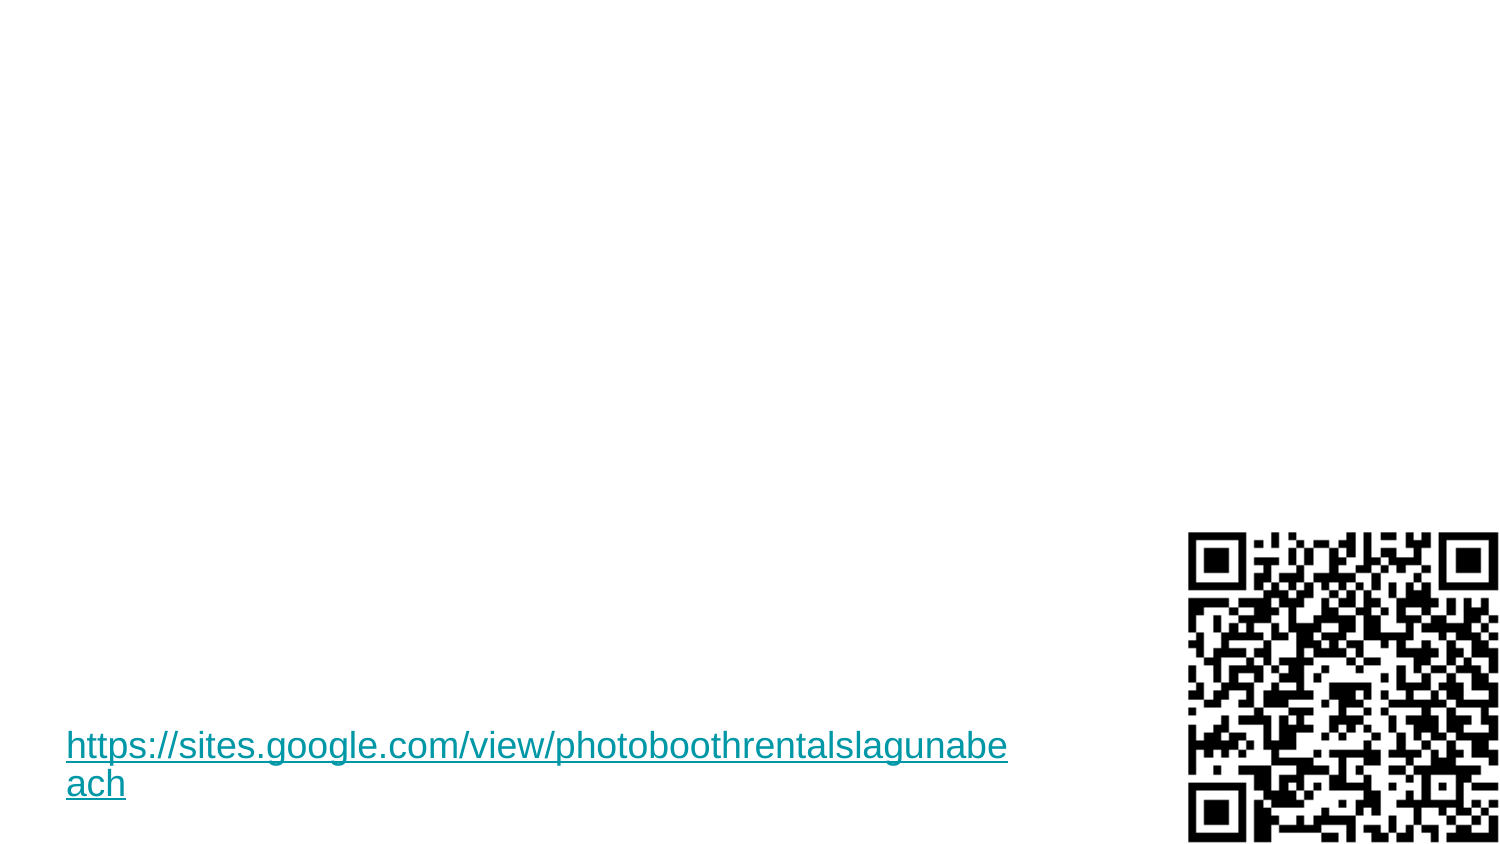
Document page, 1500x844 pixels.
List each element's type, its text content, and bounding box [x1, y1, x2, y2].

list https://sites.google.com/view/photoboothrentalslagunabeach [51, 694, 1036, 794]
picture [1187, 531, 1500, 844]
